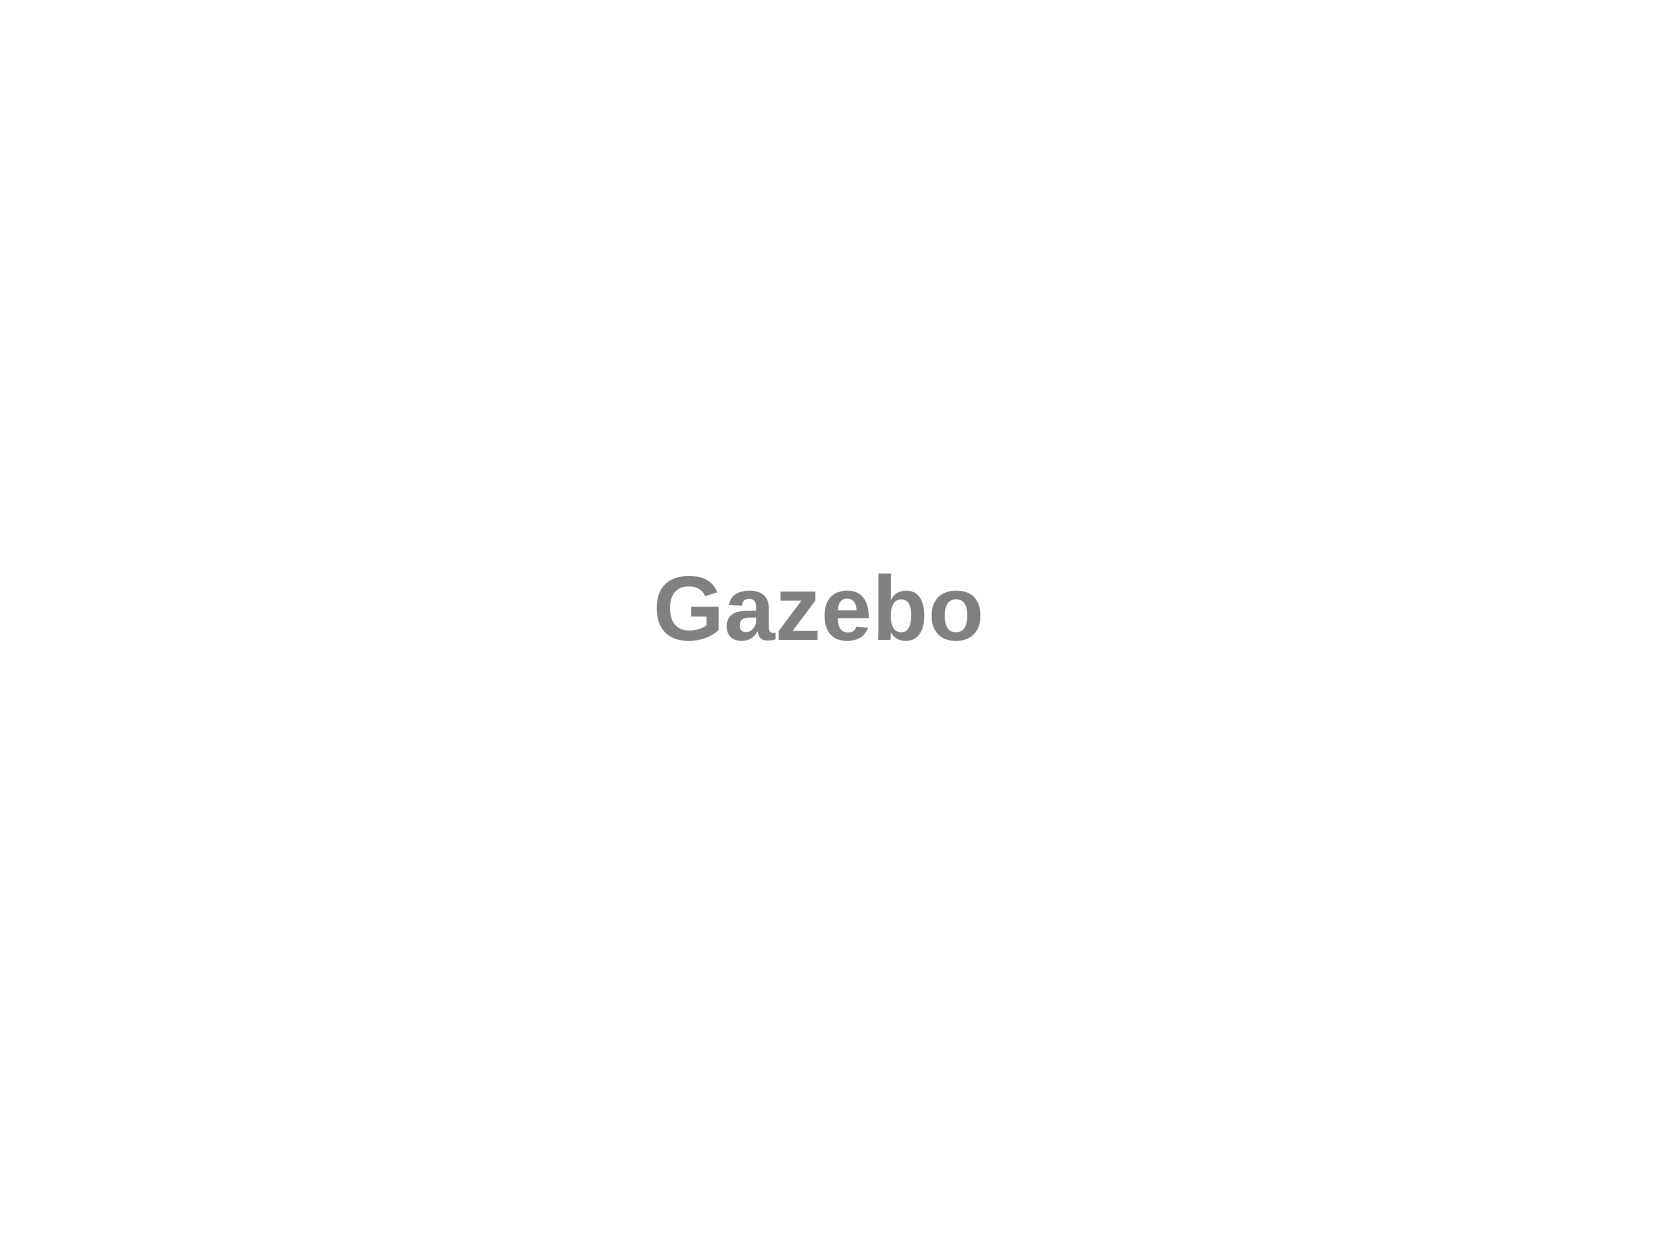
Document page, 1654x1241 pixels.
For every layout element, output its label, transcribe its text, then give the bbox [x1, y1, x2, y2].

title Gazebo [75, 505, 1564, 713]
